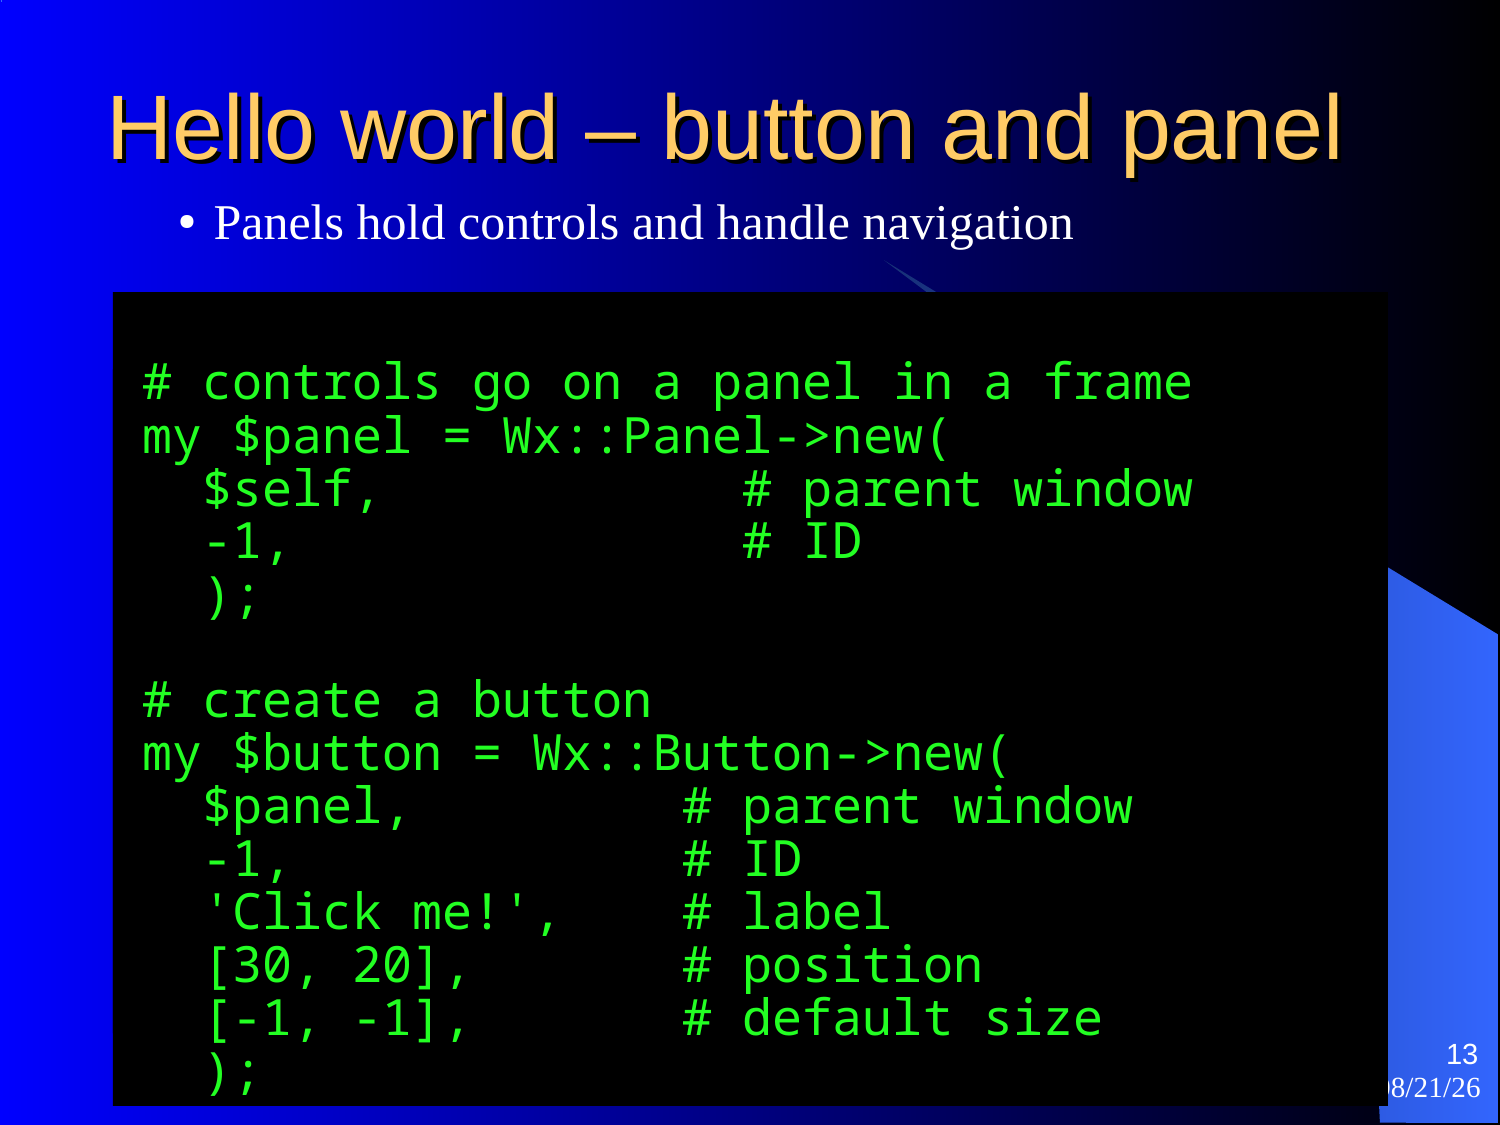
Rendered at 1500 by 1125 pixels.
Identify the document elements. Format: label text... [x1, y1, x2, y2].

list Panels hold controls and handle navigation [112, 147, 1388, 292]
list # controls go on a panel in a frame my $panel = Wx::Panel->new( $self, # parent window -1, # ID ); # create a button my $button = Wx::Button->new( $panel, # parent window -1, # ID 'Click me!', # label [30, 20], # position [-1, -1], # default size ); [112, 292, 1388, 983]
title Hello world – button and panel [91, 48, 1418, 207]
